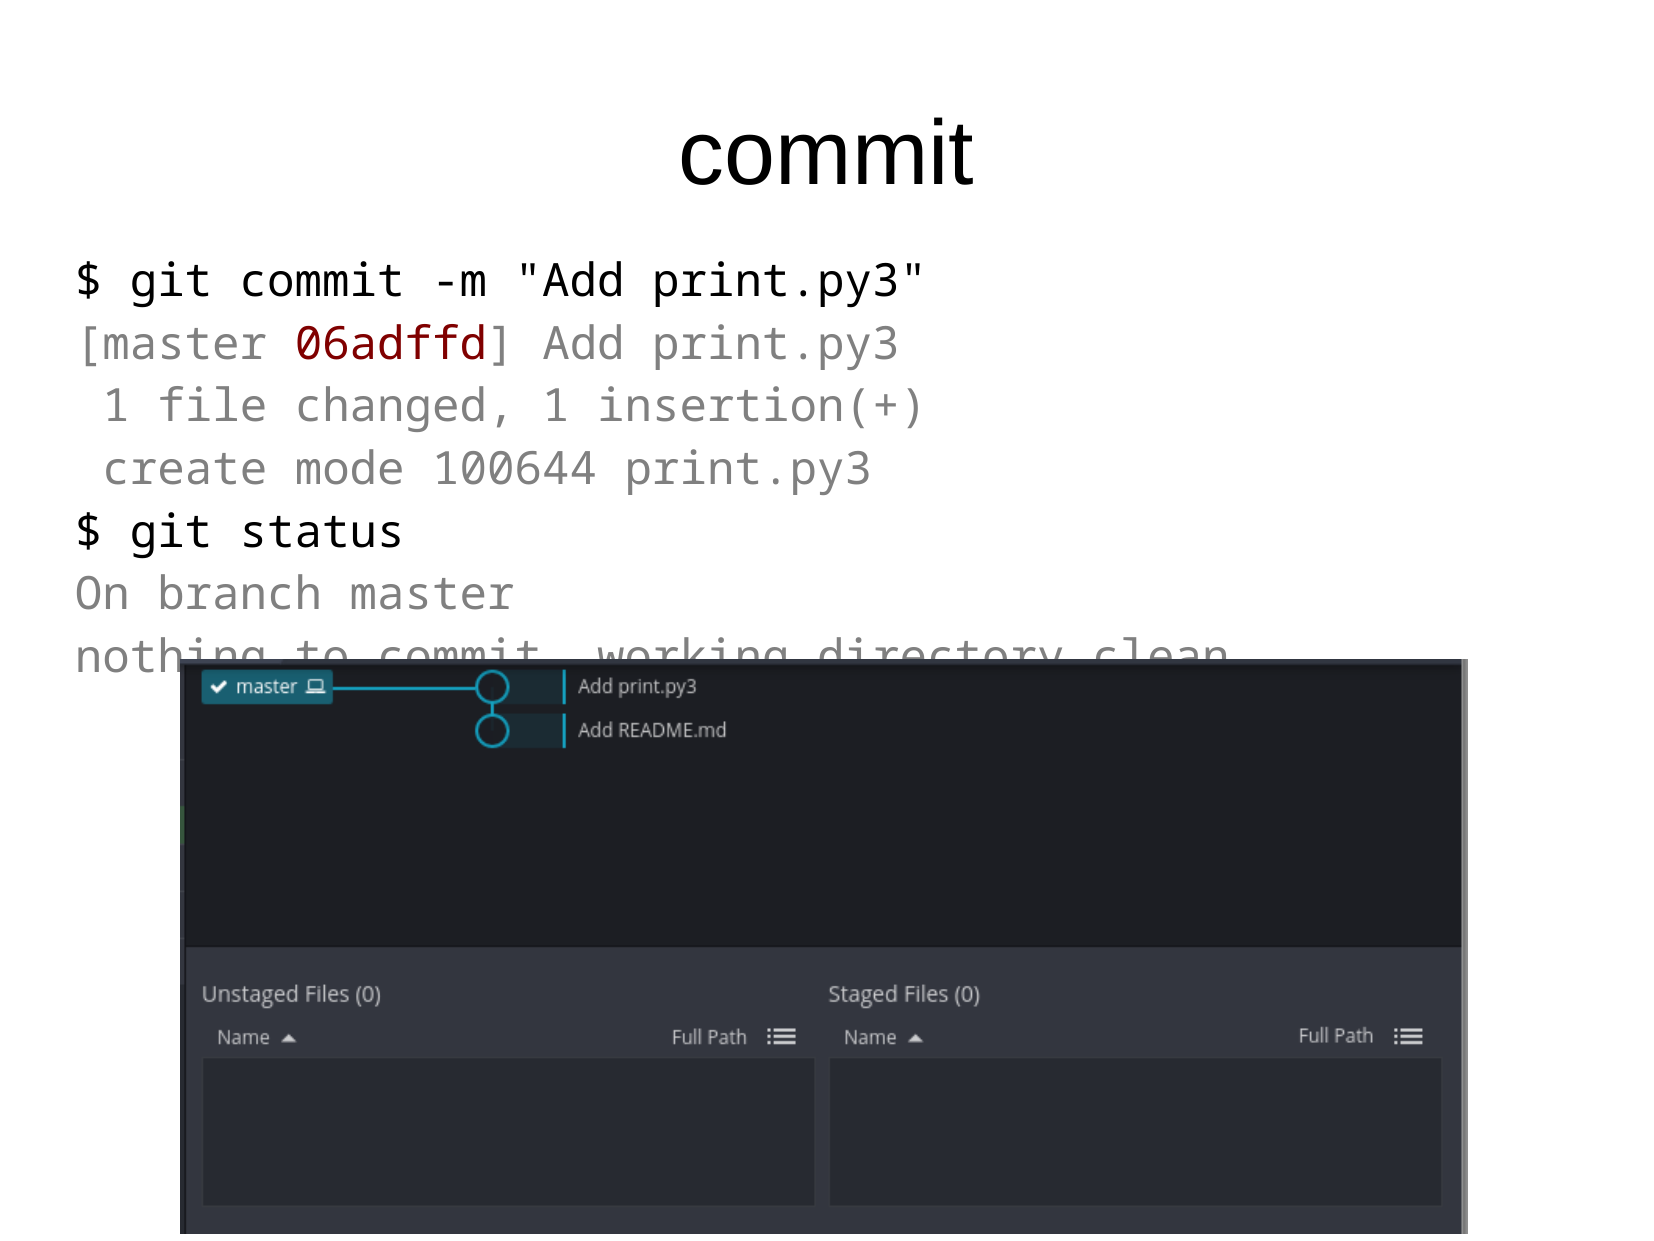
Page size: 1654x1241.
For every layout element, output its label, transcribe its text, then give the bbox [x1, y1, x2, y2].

title commit [82, 49, 1571, 240]
picture [180, 659, 1468, 1234]
text_box $ git commit -m "Add print.py3" [master 06adffd] Add print.py3 1 file changed, 1 insertion(+) create mode 100644 print.py3 $ git status On branch master nothing to commit, working directory clean [60, 240, 1591, 842]
